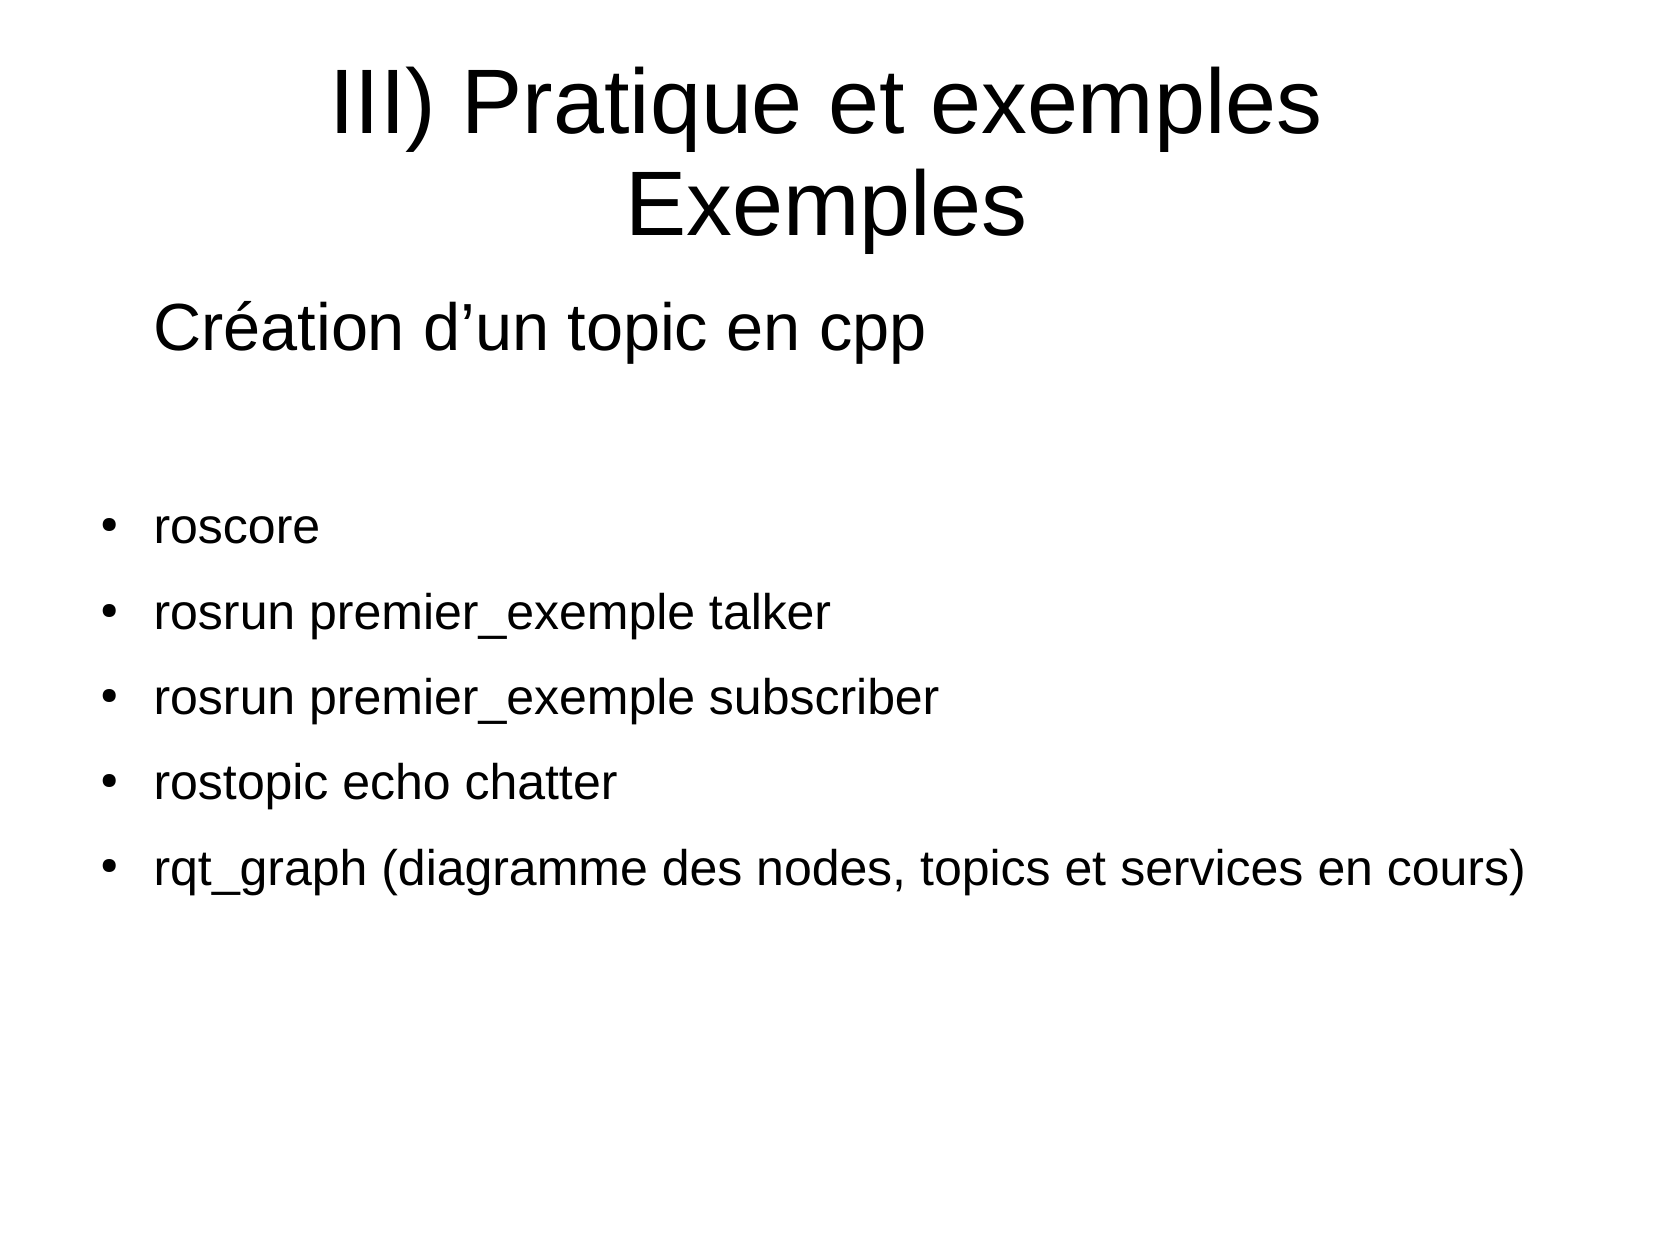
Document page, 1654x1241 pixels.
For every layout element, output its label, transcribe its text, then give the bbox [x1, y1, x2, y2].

title III) Pratique et exemples Exemples [82, 49, 1571, 257]
list Création d’un topic en cpp roscore rosrun premier_exemple talker rosrun premier_exemple subscriber rostopic echo chatter rqt_graph (diagramme des nodes, topics et services en cours) [82, 290, 1571, 1010]
